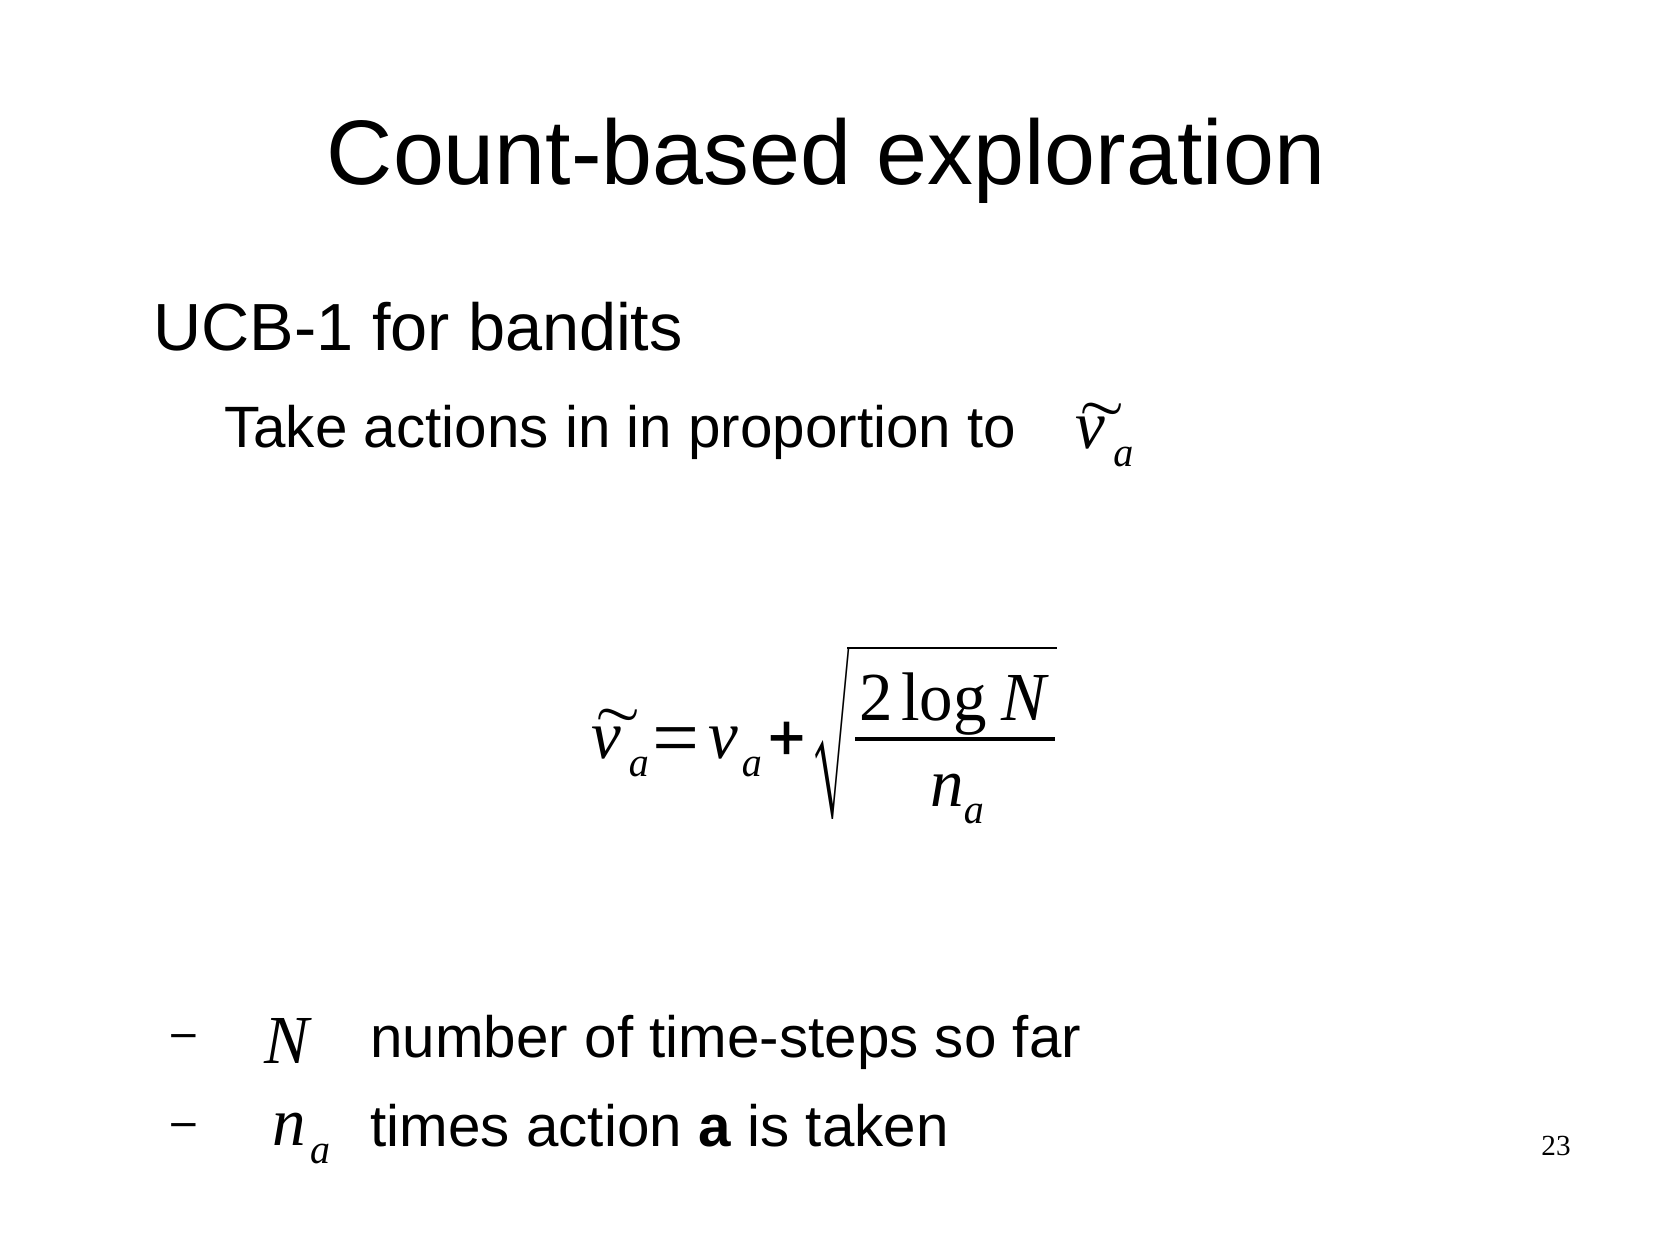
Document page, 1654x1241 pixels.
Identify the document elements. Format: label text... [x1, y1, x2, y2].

chart [574, 642, 1076, 833]
chart [1058, 388, 1149, 477]
list UCB-1 for bandits Take actions in in proportion to number of time-steps so far times action a is taken [82, 290, 1571, 1241]
chart [243, 1002, 332, 1081]
chart [255, 1085, 345, 1174]
title Count-based exploration [82, 49, 1571, 257]
